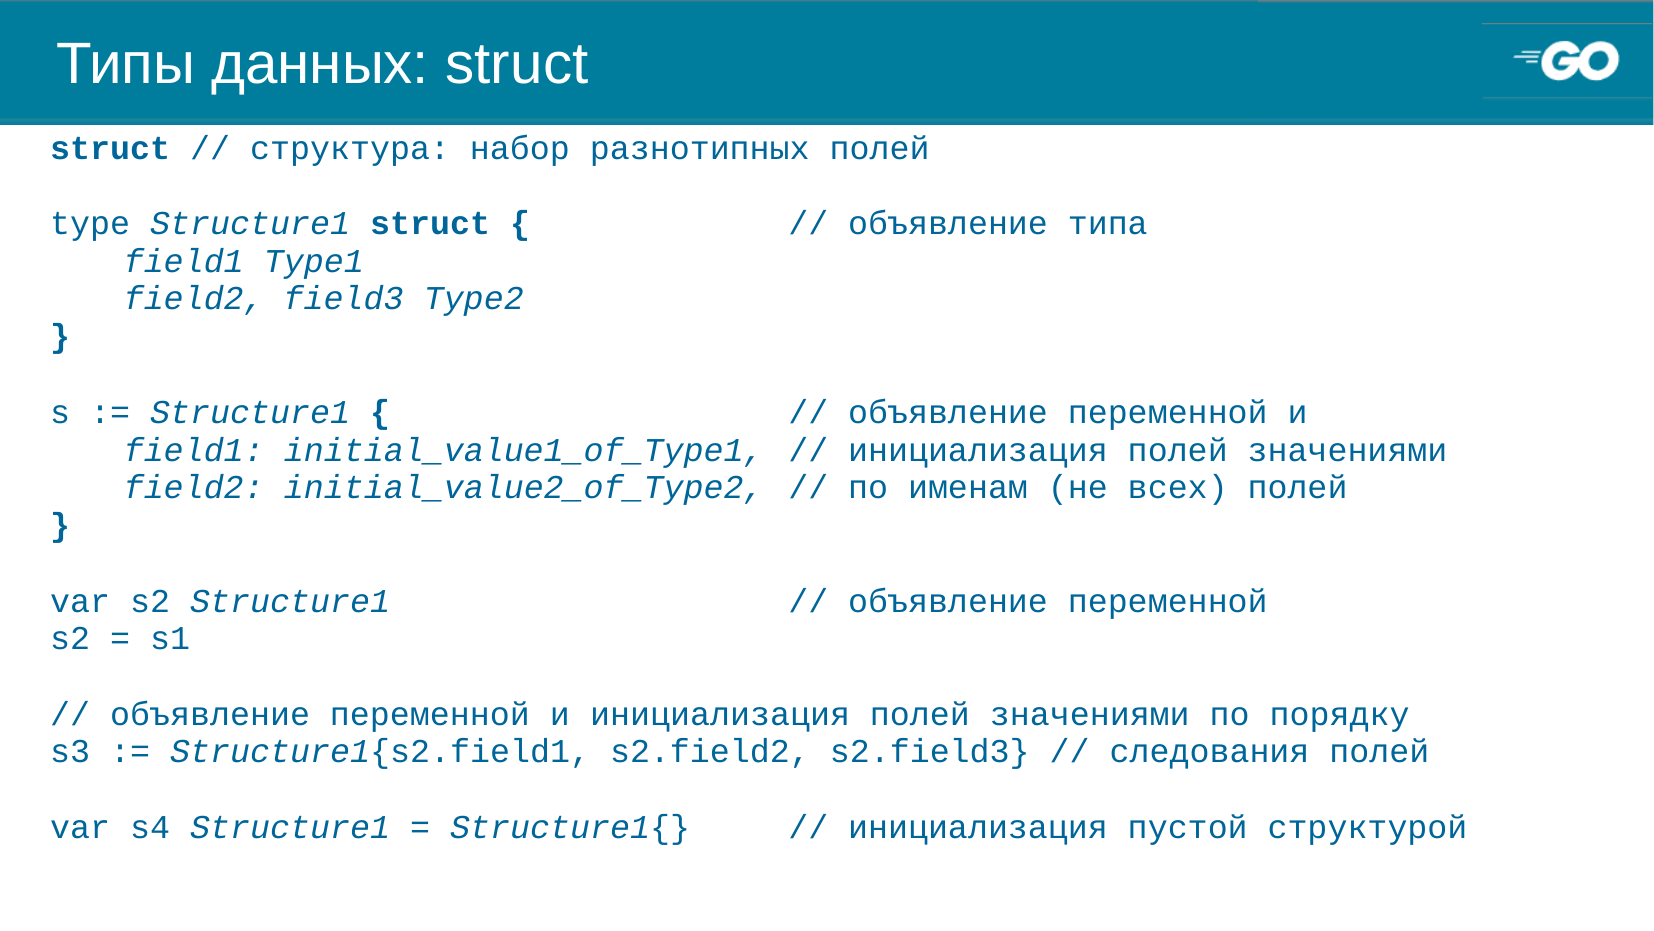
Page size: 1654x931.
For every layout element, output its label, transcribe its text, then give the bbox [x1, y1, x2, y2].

text_box struct // структура: набор разнотипных полей type Structure1 struct { // объявление типа field1 Type1 field2, field3 Type2 } s := Structure1 { // объявление переменной и field1: initial_value1_of_Type1, // инициализация полей значениями field2: initial_value2_of_Type2, // по именам (не всех) полей } var s2 Structure1 // объявление переменной s2 = s1 // объявление переменной и инициализация полей значениями по порядку s3 := Structure1{s2.field1, s2.field2, s2.field3} // следования полей var s4 Structure1 = Structure1{} // инициализация пустой структурой [35, 124, 1619, 898]
text_box Типы данных: struct [41, 23, 1495, 104]
picture [1542, 41, 1619, 81]
